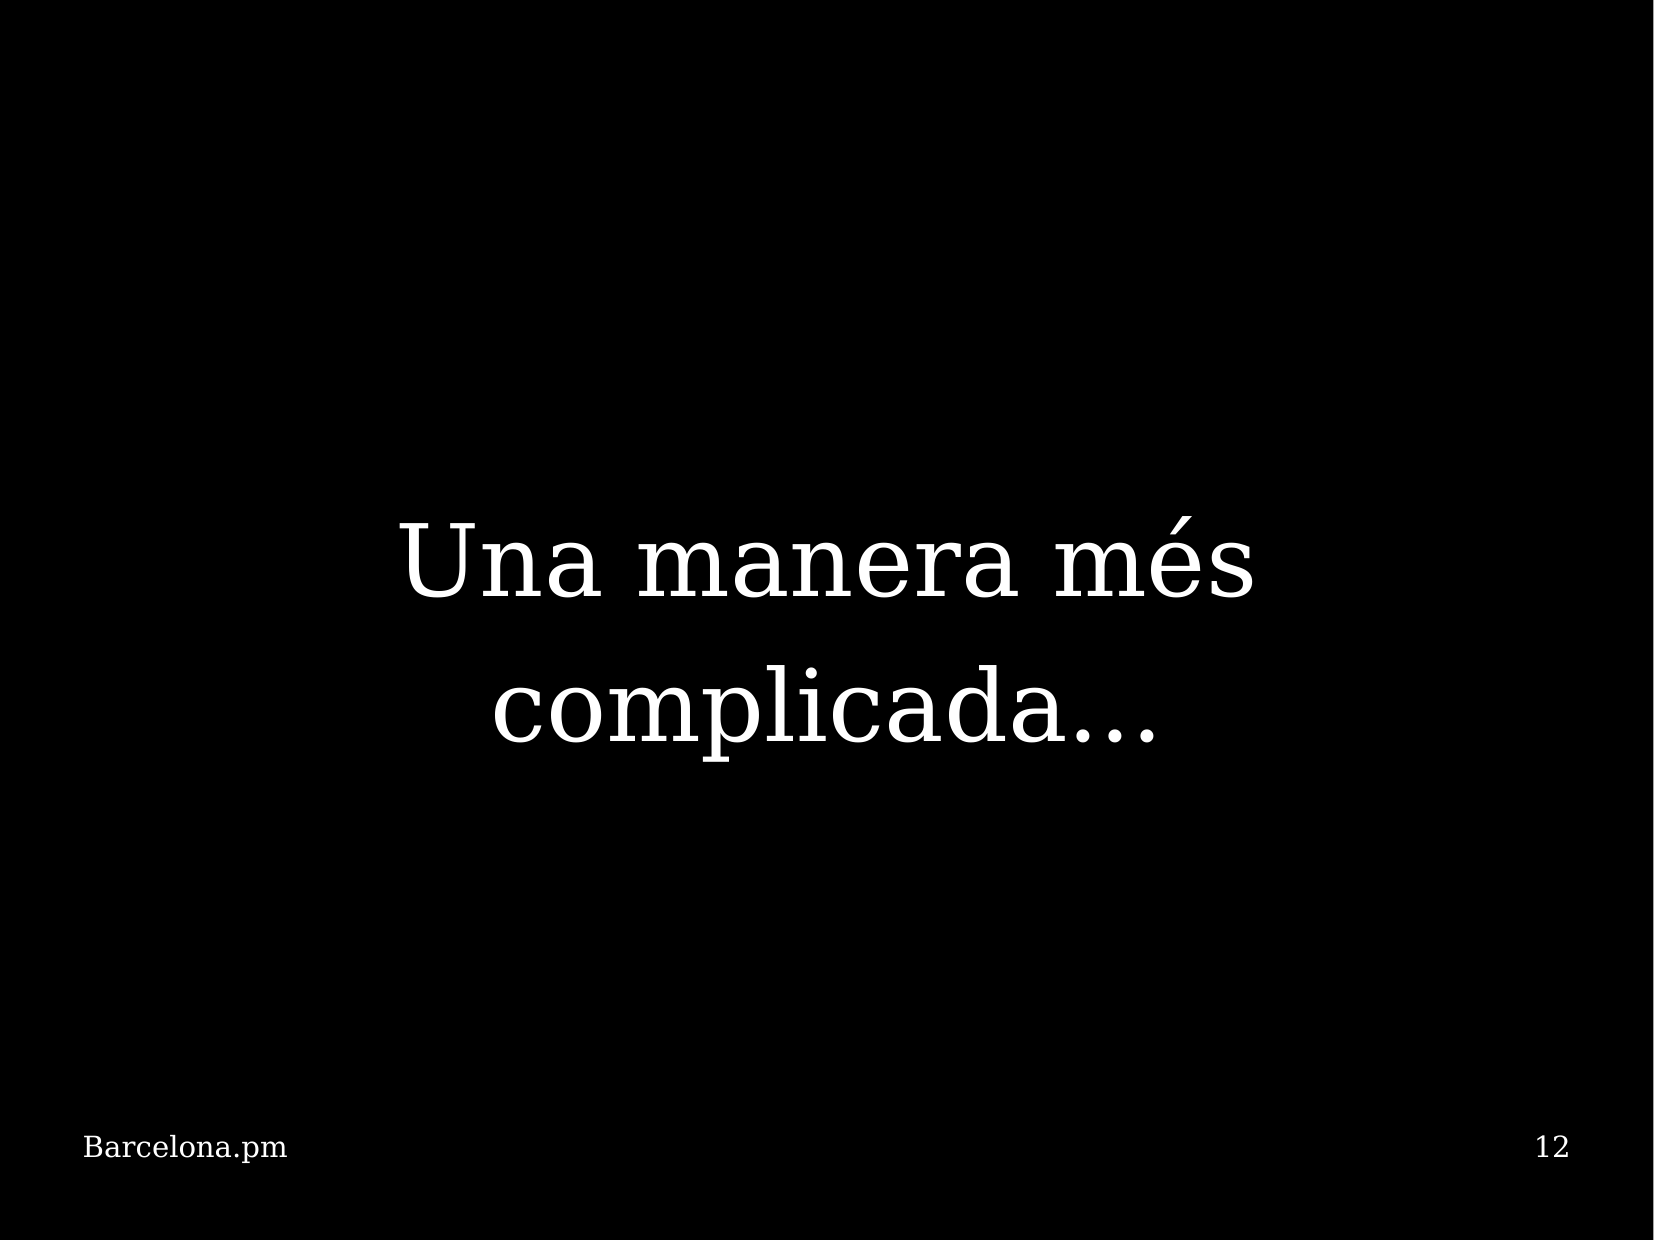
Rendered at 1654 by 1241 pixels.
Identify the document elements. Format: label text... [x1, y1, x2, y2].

title Una manera més complicada... [59, 489, 1595, 751]
